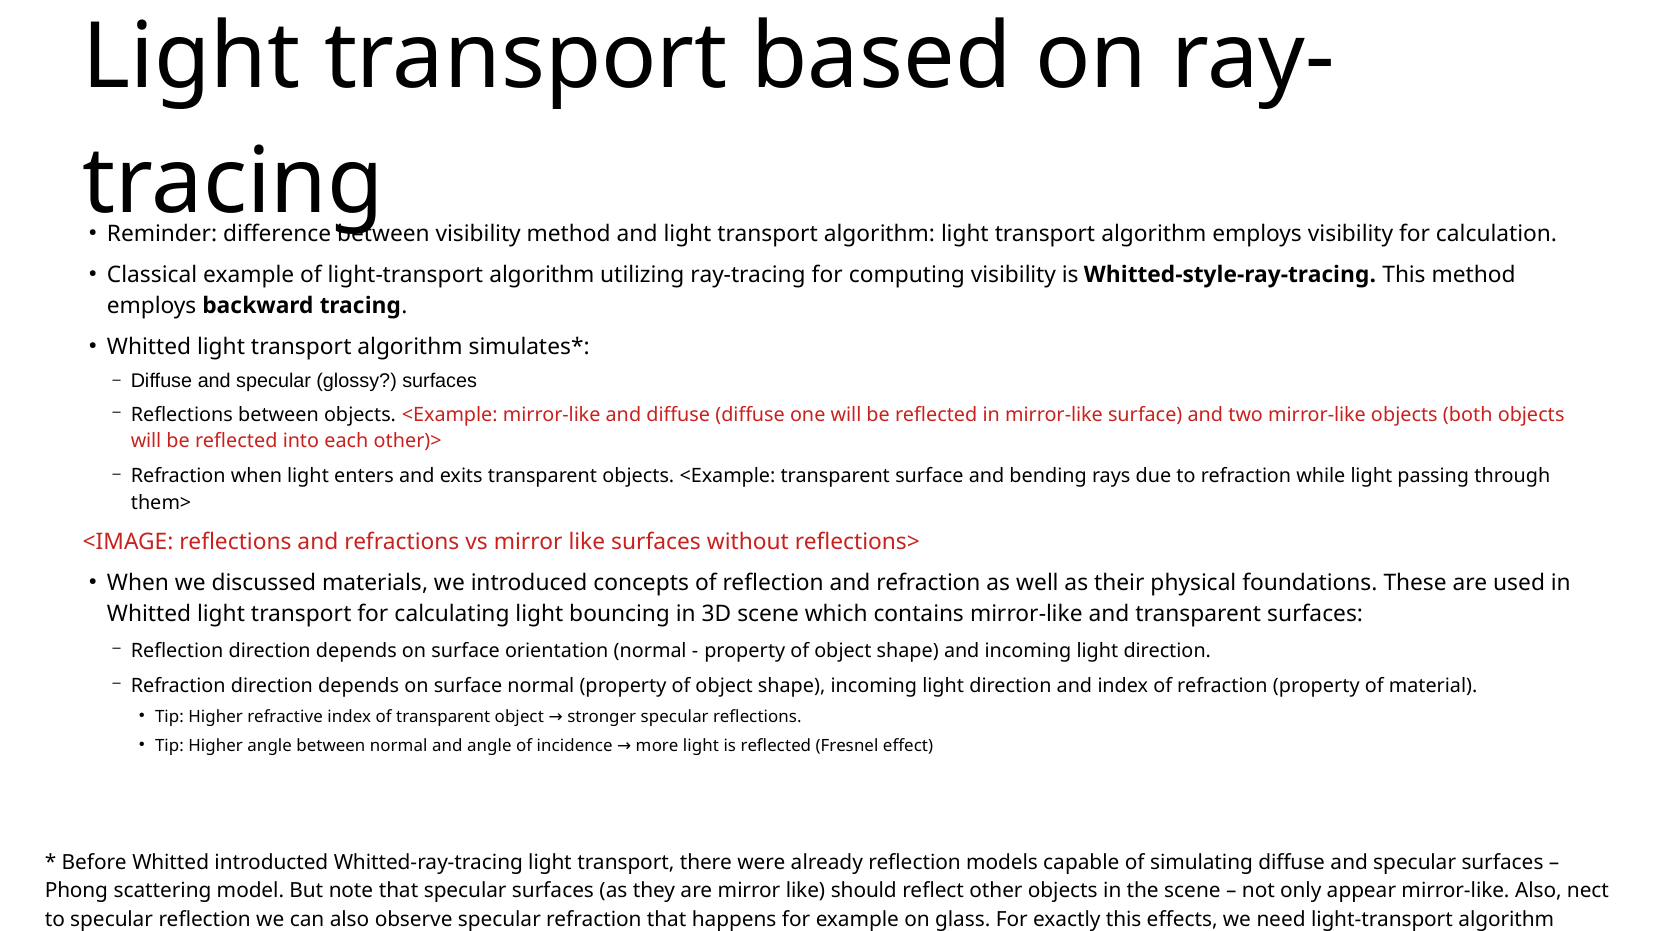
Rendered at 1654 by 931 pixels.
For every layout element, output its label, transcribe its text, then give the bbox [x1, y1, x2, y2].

text_box * Before Whitted introducted Whitted-ray-tracing light transport, there were already reflection models capable of simulating diffuse and specular surfaces – Phong scattering model. But note that specular surfaces (as they are mirror like) should reflect other objects in the scene – not only appear mirror-like. Also, nect to specular reflection we can also observe specular refraction that happens for example on glass. For exactly this effects, we need light-transport algorithm coupled with scattering model to produce them. [30, 840, 1636, 931]
list Reminder: difference between visibility method and light transport algorithm: light transport algorithm employs visibility for calculation. Classical example of light-transport algorithm utilizing ray-tracing for computing visibility is Whitted-style-ray-tracing. This method employs backward tracing. Whitted light transport algorithm simulates*: Diffuse and specular (glossy?) surfaces Reflections between objects. <Example: mirror-like and diffuse (diffuse one will be reflected in mirror-like surface) and two mirror-like objects (both objects will be reflected into each other)> Refraction when light enters and exits transparent objects. <Example: transparent surface and bending rays due to refraction while light passing through them> <IMAGE: reflections and refractions vs mirror like surfaces without reflections> When we discussed materials, we introduced concepts of reflection and refraction as well as their physical foundations. These are used in Whitted light transport for calculating light bouncing in 3D scene which contains mirror-like and transparent surfaces: Reflection direction depends on surface orientation (normal - property of object shape) and incoming light direction. Refraction direction depends on surface normal (property of object shape), incoming light direction and index of refraction (property of material). Tip: Higher refractive index of transparent object → stronger specular reflections. Tip: Higher angle between normal and angle of incidence → more light is reflected (Fresnel effect) [82, 217, 1571, 758]
title Light transport based on ray-tracing [82, 37, 1571, 193]
